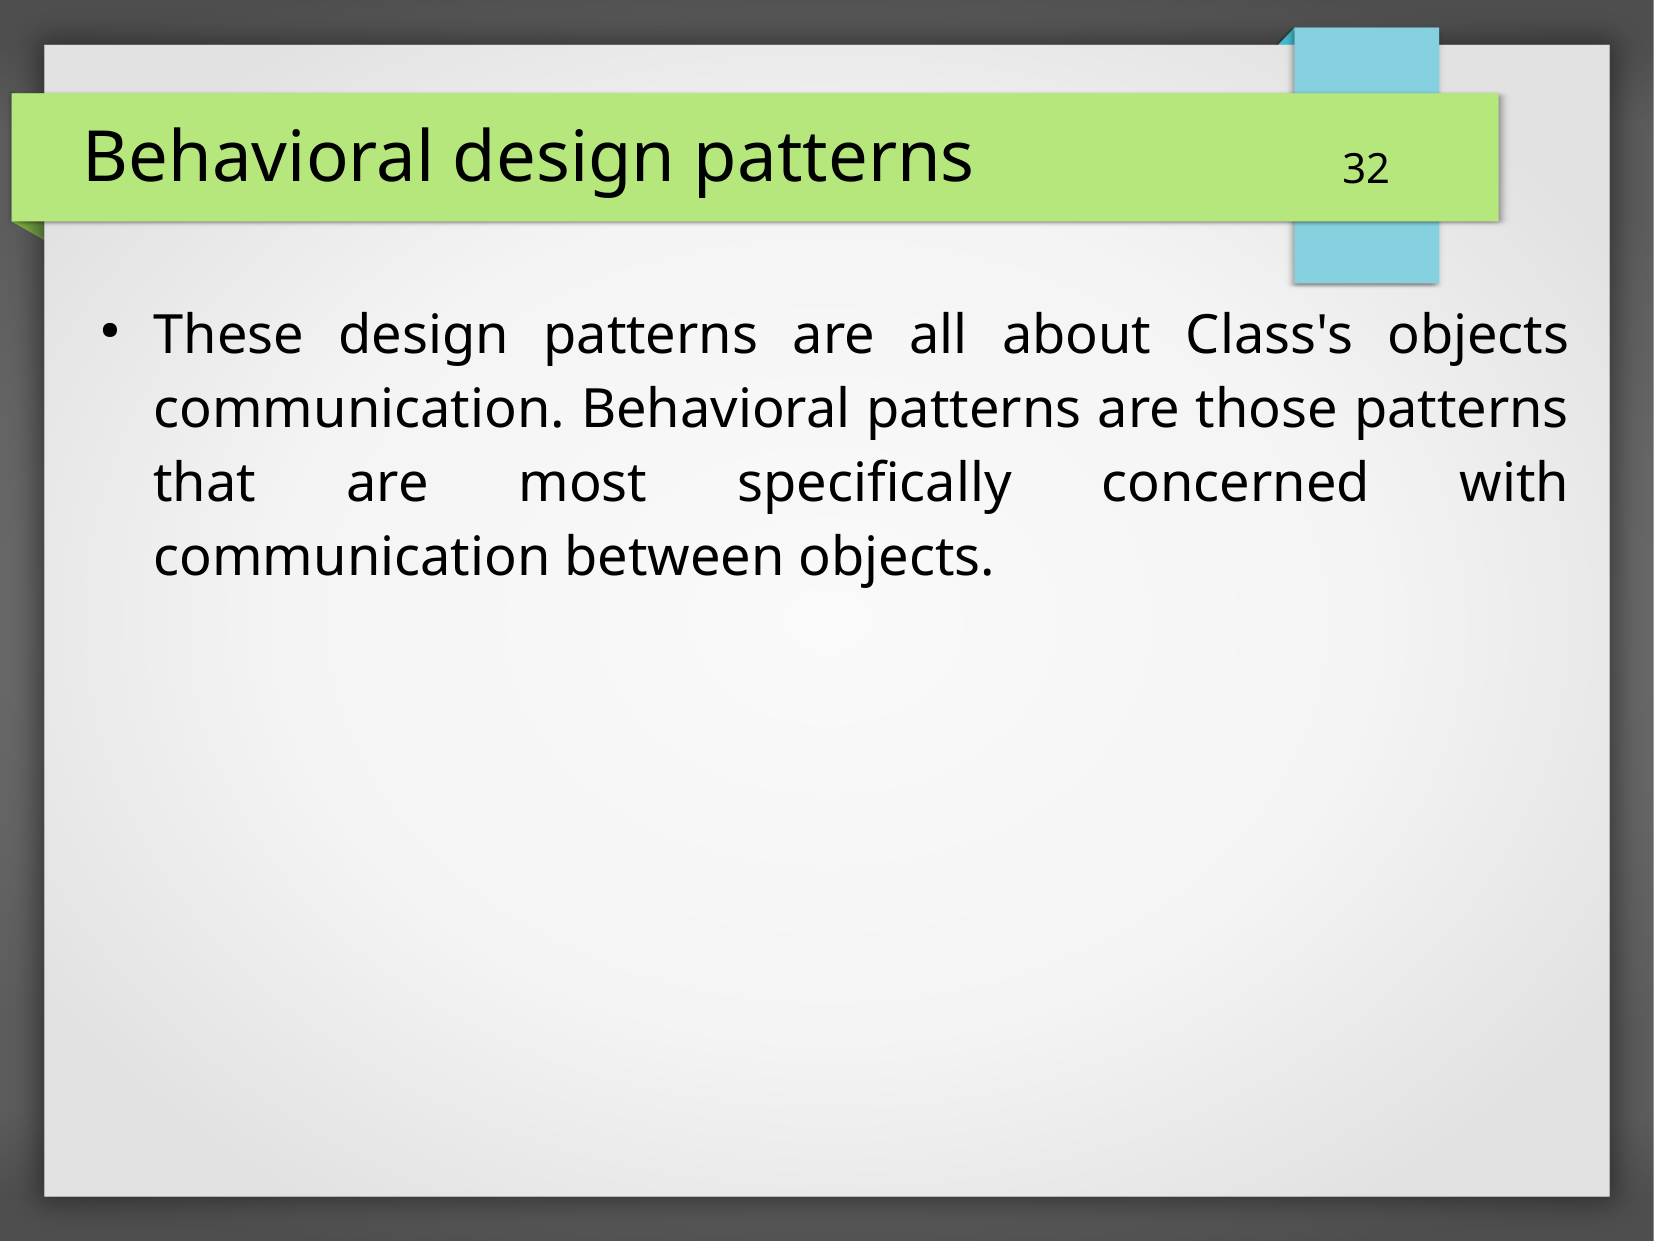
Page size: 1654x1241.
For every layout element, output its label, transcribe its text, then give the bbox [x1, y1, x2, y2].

picture [0, 0, 1654, 1241]
list These design patterns are all about Class's objects communication. Behavioral patterns are those patterns that are most specifically concerned with communication between objects. [82, 295, 1571, 1015]
title Behavioral design patterns [82, 94, 1264, 213]
text_box <number> [1254, 131, 1479, 207]
